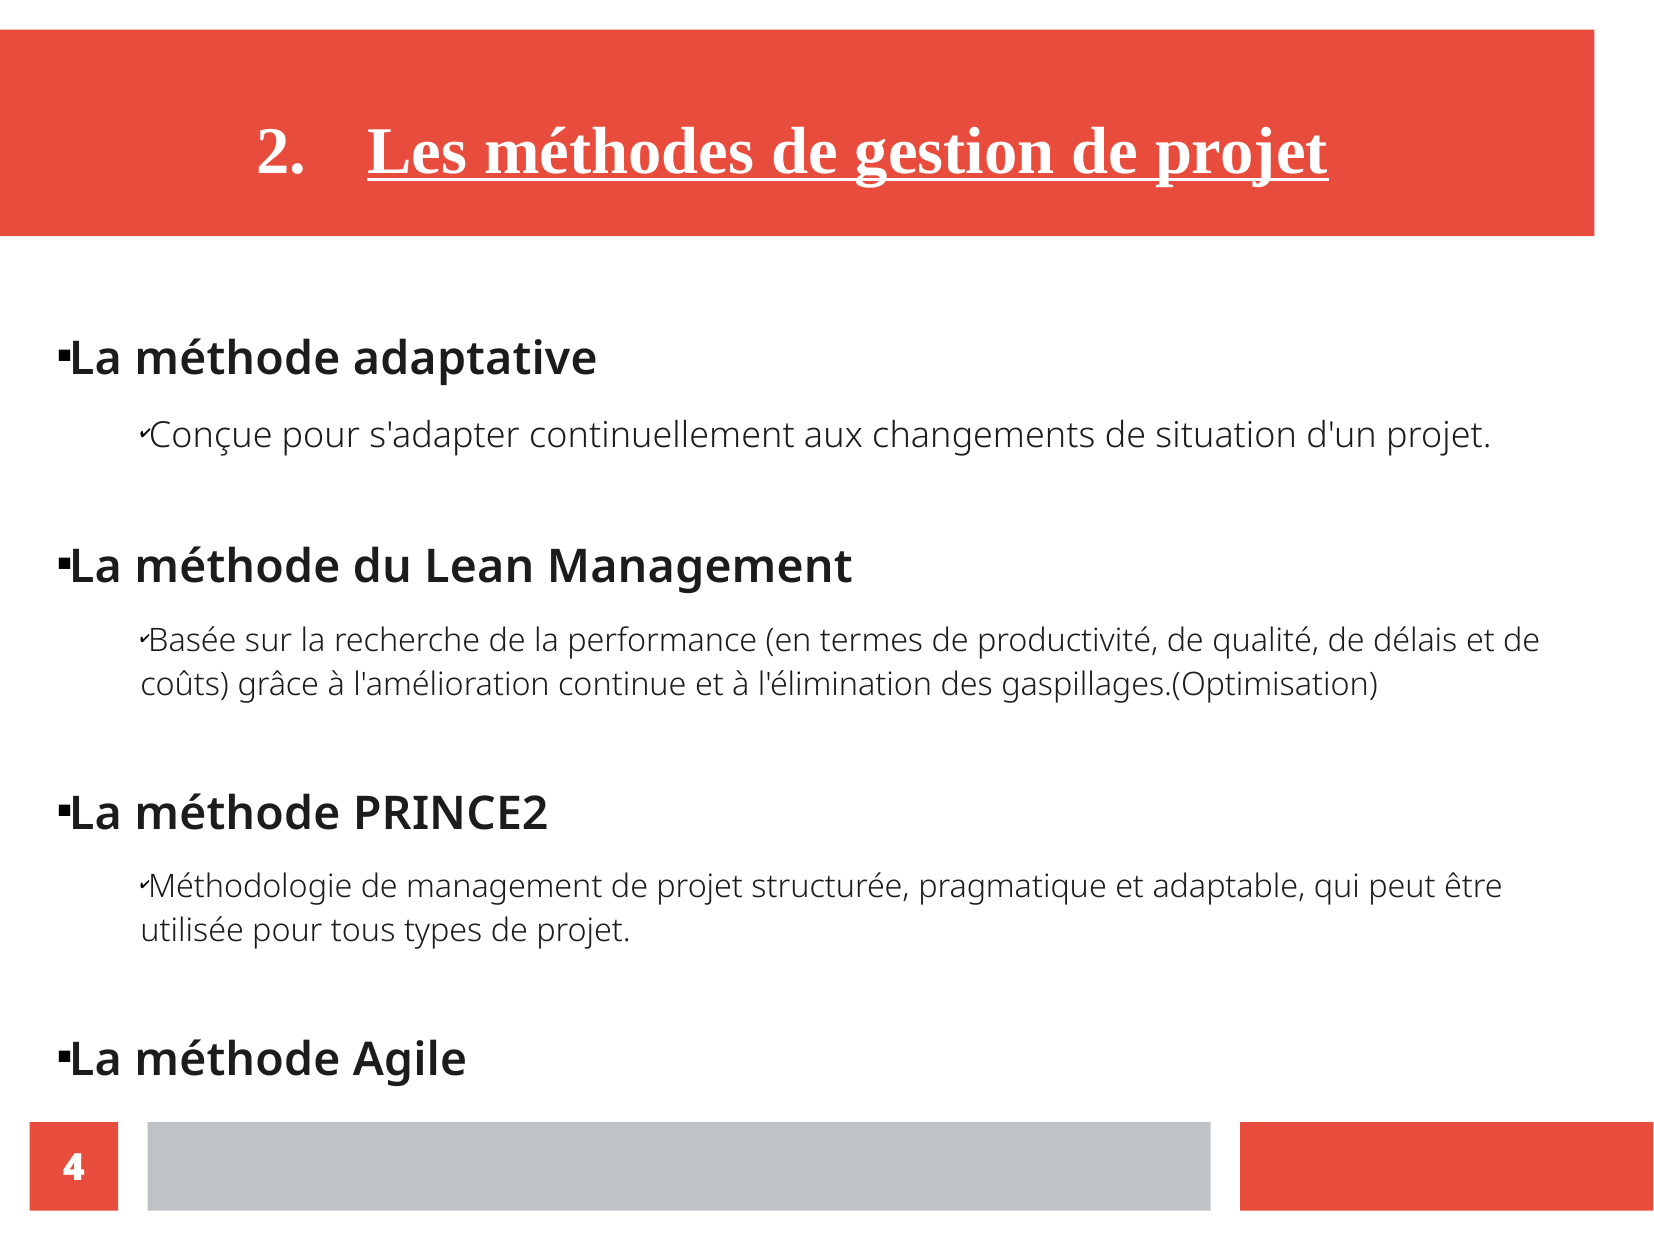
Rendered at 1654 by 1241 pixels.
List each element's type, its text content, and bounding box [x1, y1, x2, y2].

title 2. Les méthodes de gestion de projet [183, 40, 1654, 189]
list La méthode adaptative Conçue pour s'adapter continuellement aux changements de situation d'un projet. La méthode du Lean Management Basée sur la recherche de la performance (en termes de productivité, de qualité, de délais et de coûts) grâce à l'amélioration continue et à l'élimination des gaspillages.(Optimisation) La méthode PRINCE2 Méthodologie de management de projet structurée, pragmatique et adaptable, qui peut être utilisée pour tous types de projet. La méthode Agile [59, 324, 1565, 1093]
